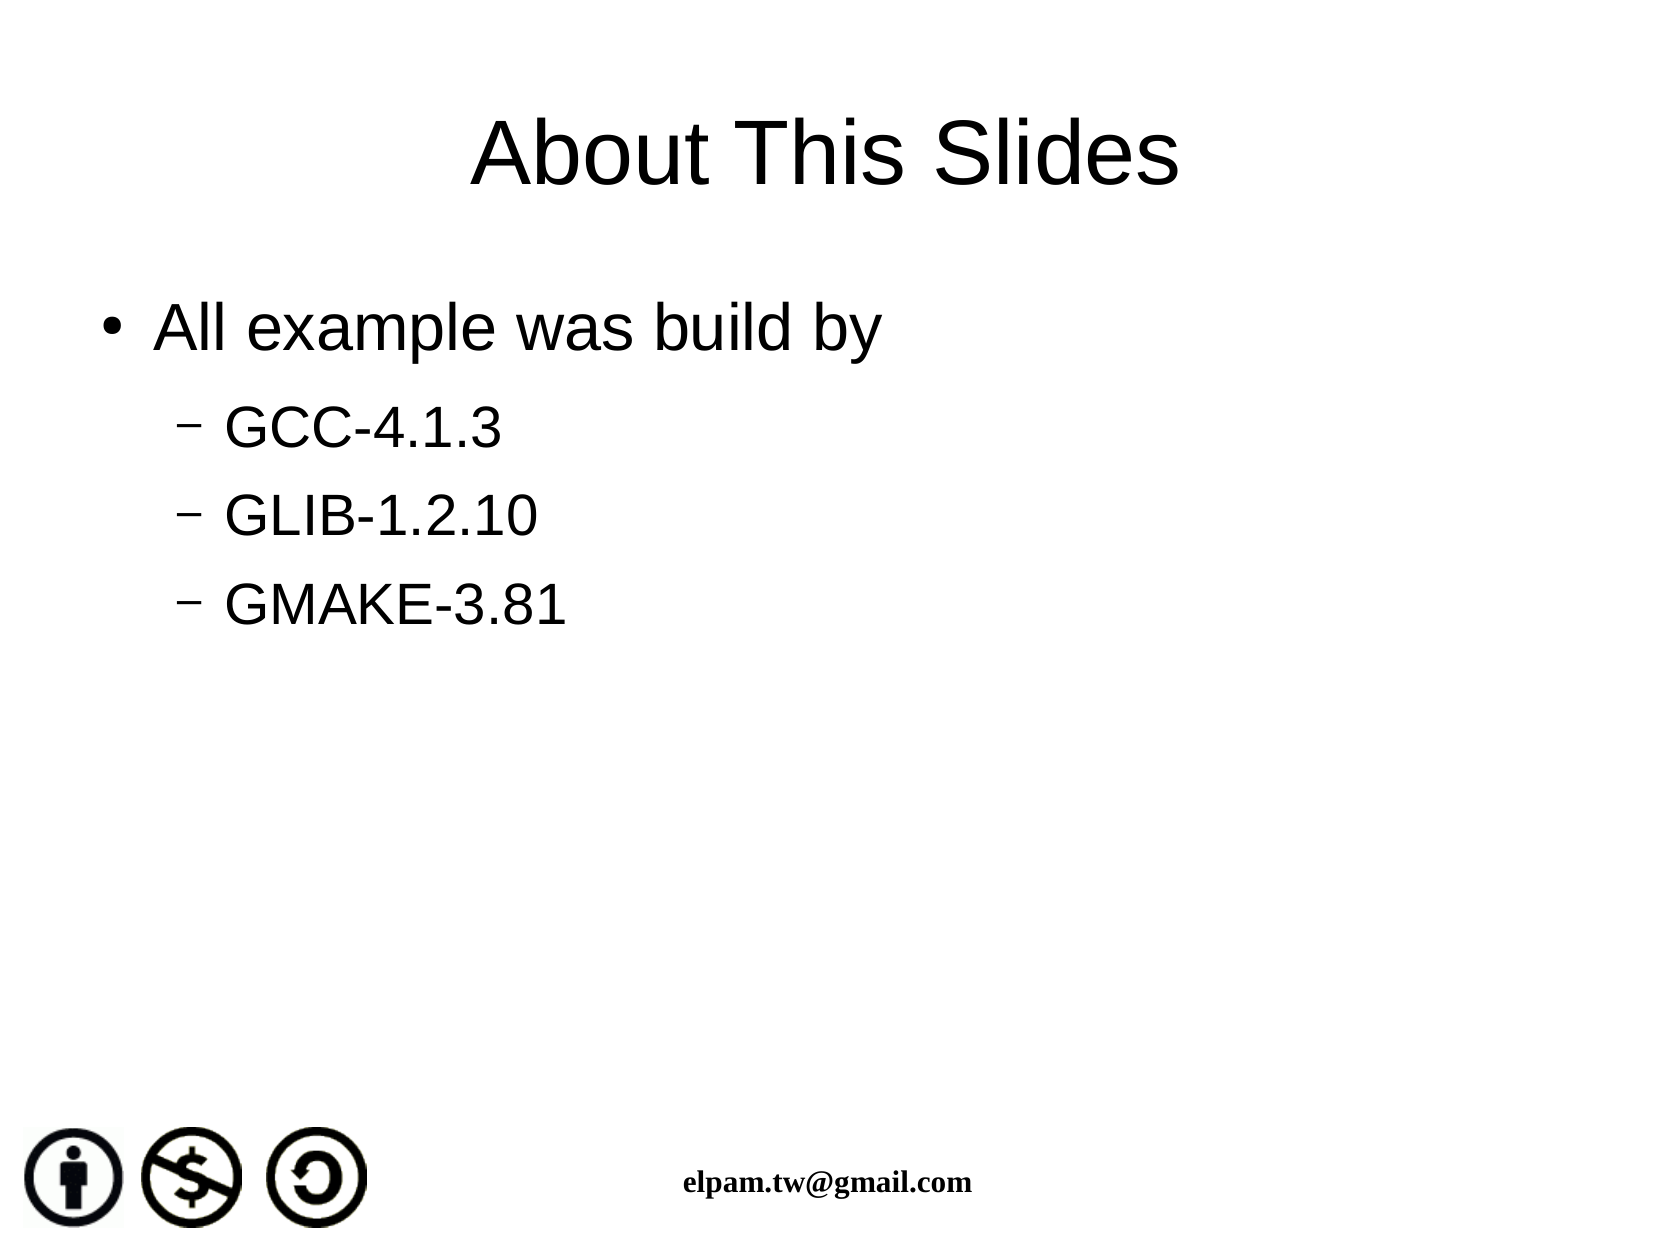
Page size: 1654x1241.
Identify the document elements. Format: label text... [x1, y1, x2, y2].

picture [141, 1127, 242, 1228]
picture [266, 1127, 367, 1228]
list All example was build by GCC-4.1.3 GLIB-1.2.10 GMAKE-3.81 [82, 290, 1571, 1094]
title About This Slides [82, 49, 1571, 257]
picture [23, 1127, 124, 1228]
